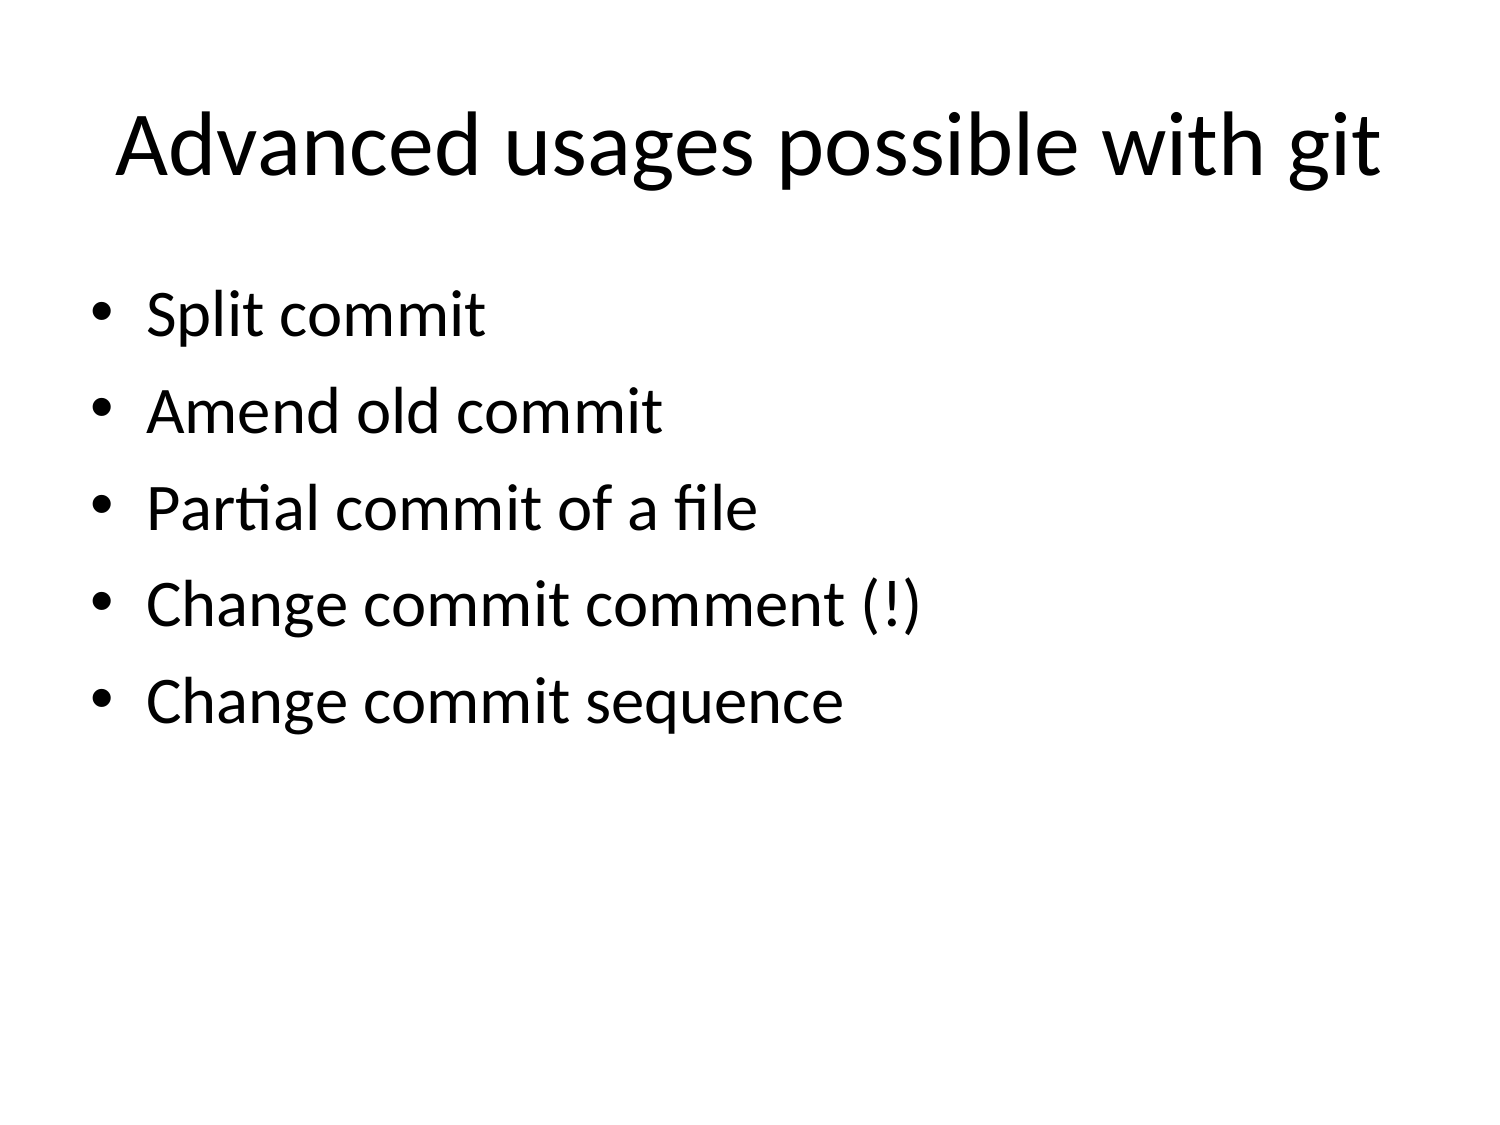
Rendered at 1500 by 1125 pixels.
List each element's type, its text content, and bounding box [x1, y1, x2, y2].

list Split commit Amend old commit Partial commit of a file Change commit comment (!) Change commit sequence [75, 262, 1426, 1006]
title Advanced usages possible with git [75, 45, 1426, 233]
